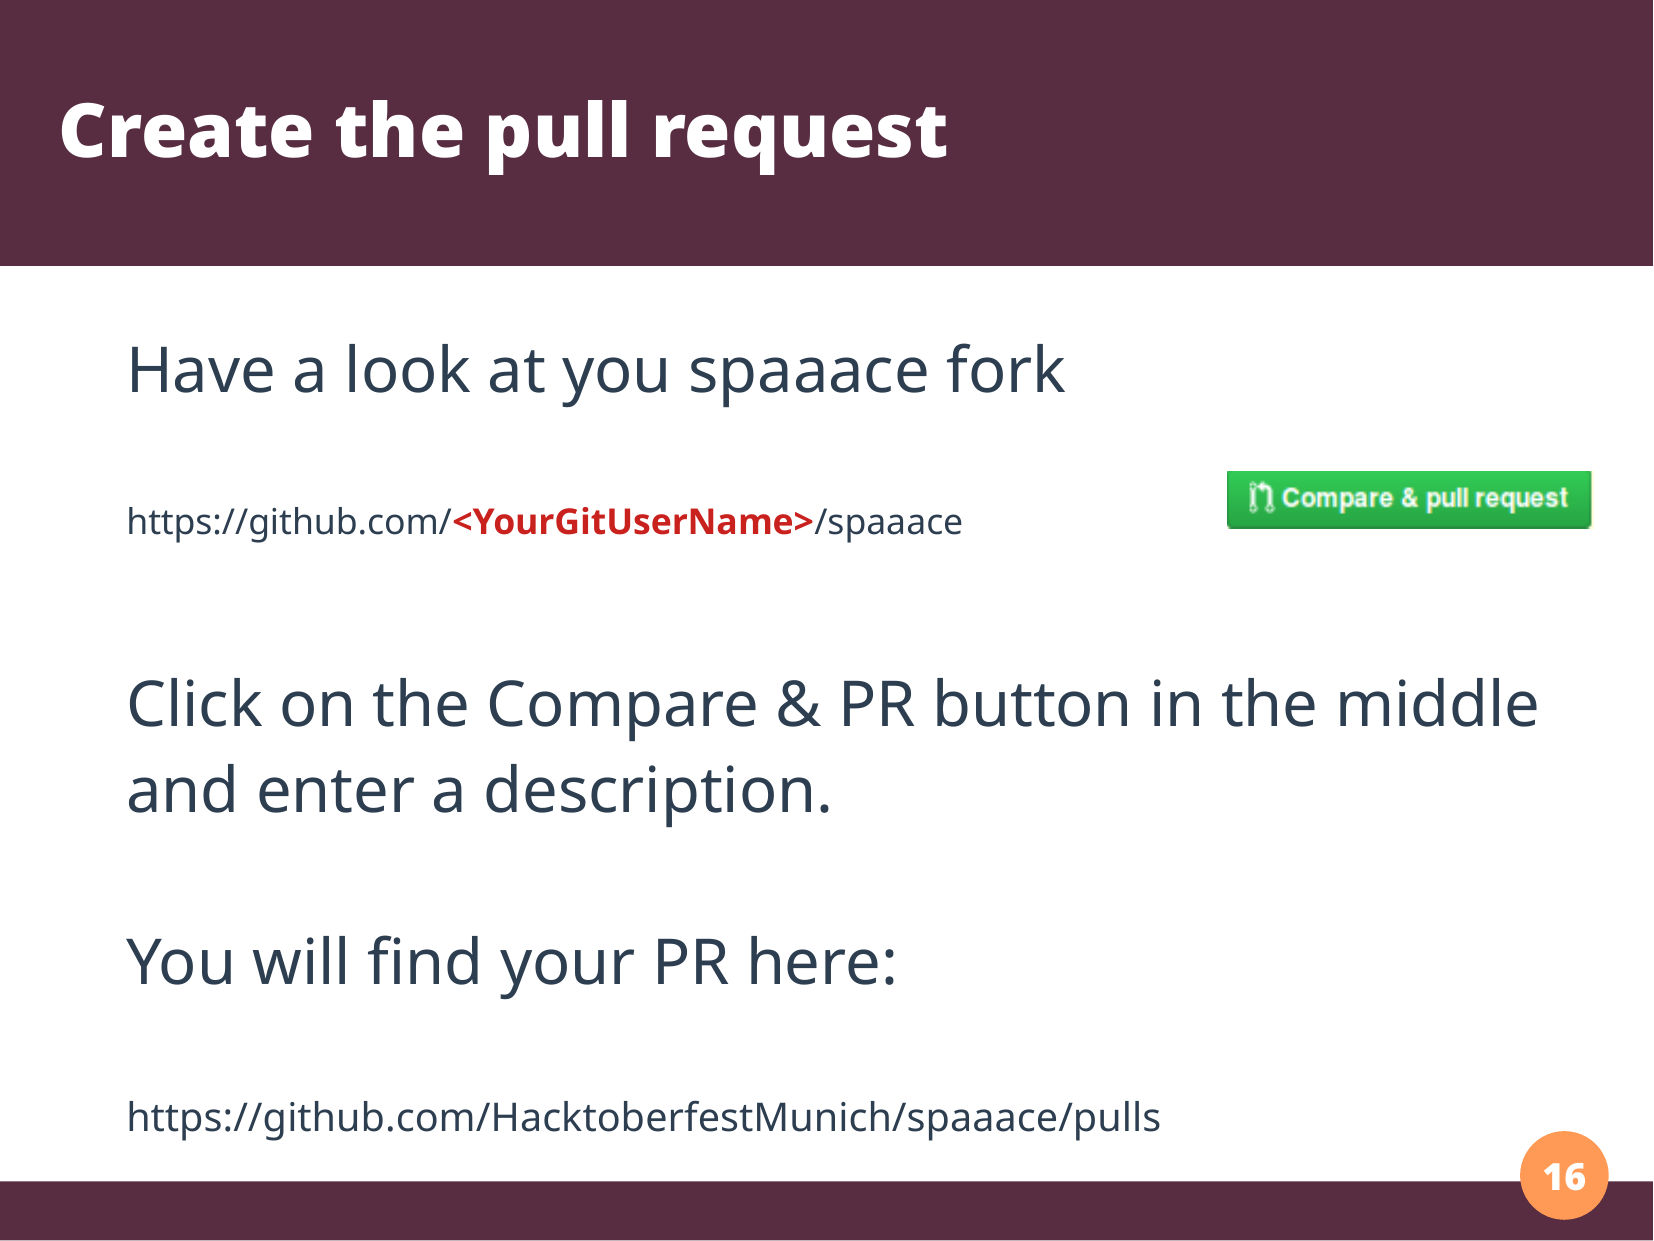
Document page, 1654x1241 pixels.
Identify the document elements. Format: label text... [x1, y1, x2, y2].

list Have a look at you spaaace fork https://github.com/<YourGitUserName>/spaaace Click on the Compare & PR button in the middle and enter a description. You will find your PR here: https://github.com/HacktoberfestMunich/spaaace/pulls [58, 324, 1594, 1152]
title Create the pull request [58, 49, 1594, 207]
picture [1227, 471, 1594, 529]
